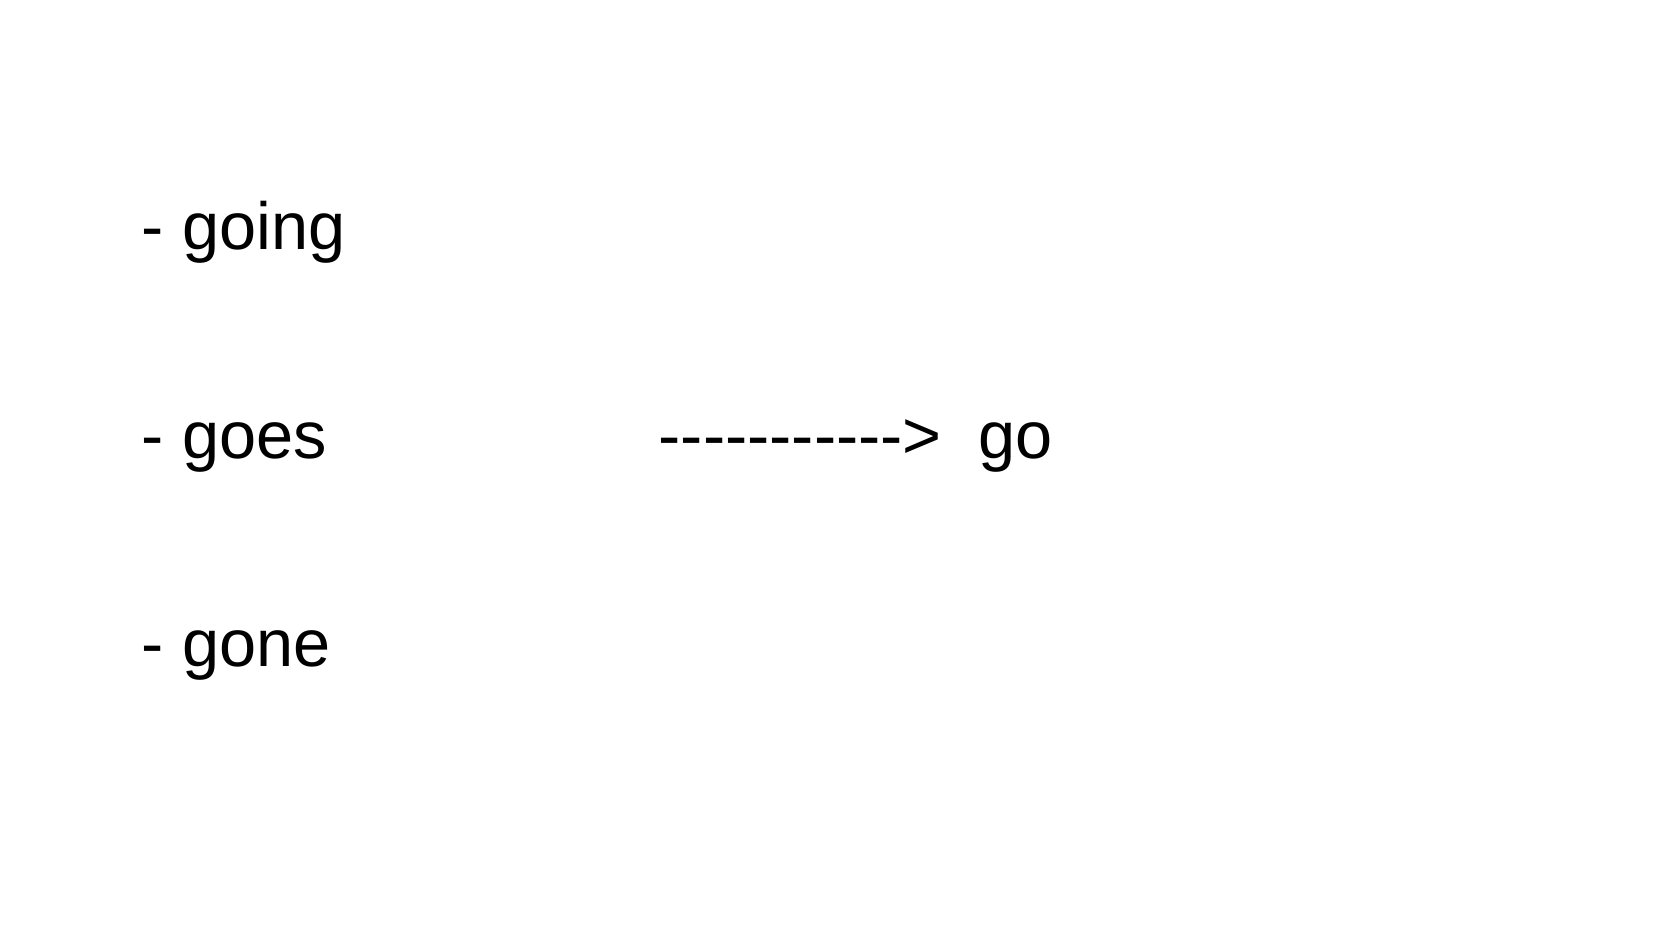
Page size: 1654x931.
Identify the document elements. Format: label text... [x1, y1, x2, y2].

list - going - goes -----------> go - gone [70, 188, 1560, 931]
